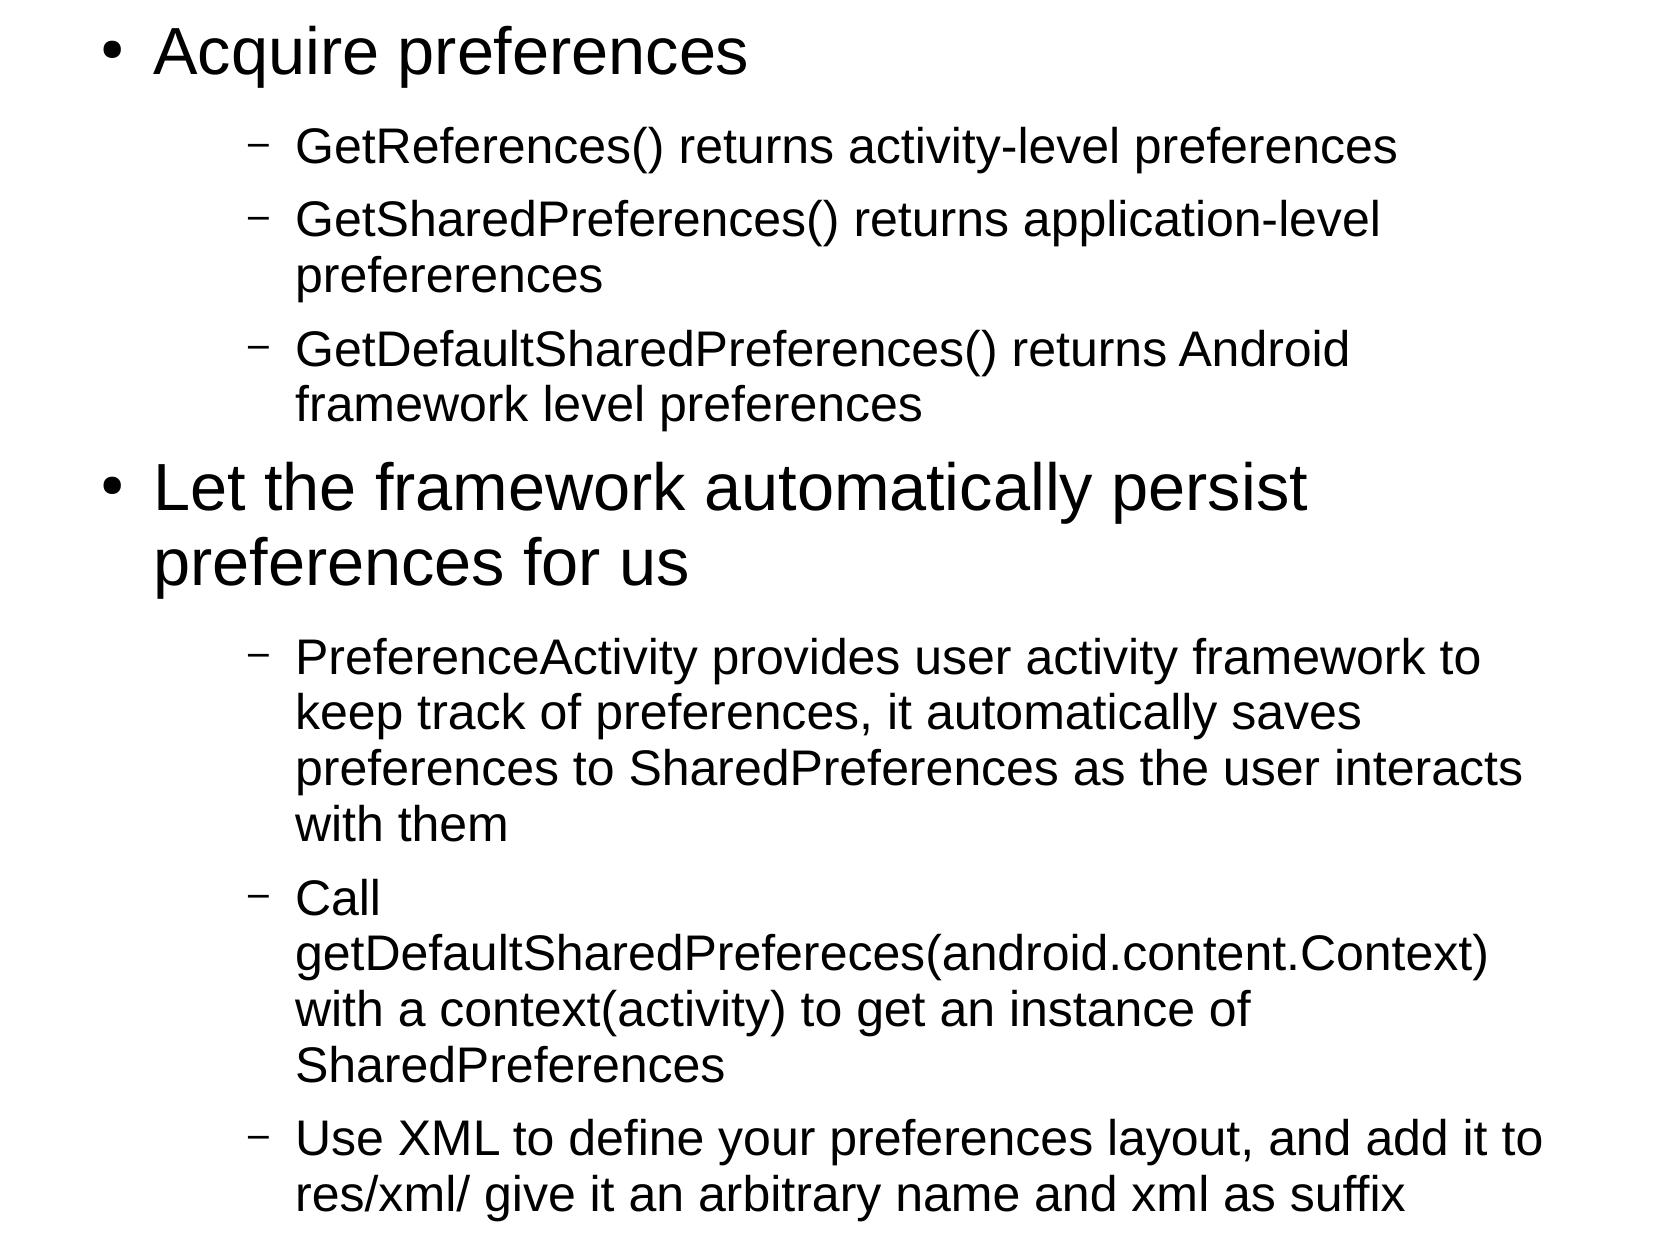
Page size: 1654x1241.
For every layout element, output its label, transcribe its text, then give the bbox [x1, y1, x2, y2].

list Acquire preferences GetReferences() returns activity-level preferences GetSharedPreferences() returns application-level prefererences GetDefaultSharedPreferences() returns Android framework level preferences Let the framework automatically persist preferences for us PreferenceActivity provides user activity framework to keep track of preferences, it automatically saves preferences to SharedPreferences as the user interacts with them Call getDefaultSharedPrefereces(android.content.Context) with a context(activity) to get an instance of SharedPreferences Use XML to define your preferences layout, and add it to res/xml/ give it an arbitrary name and xml as suffix [82, 13, 1571, 1223]
